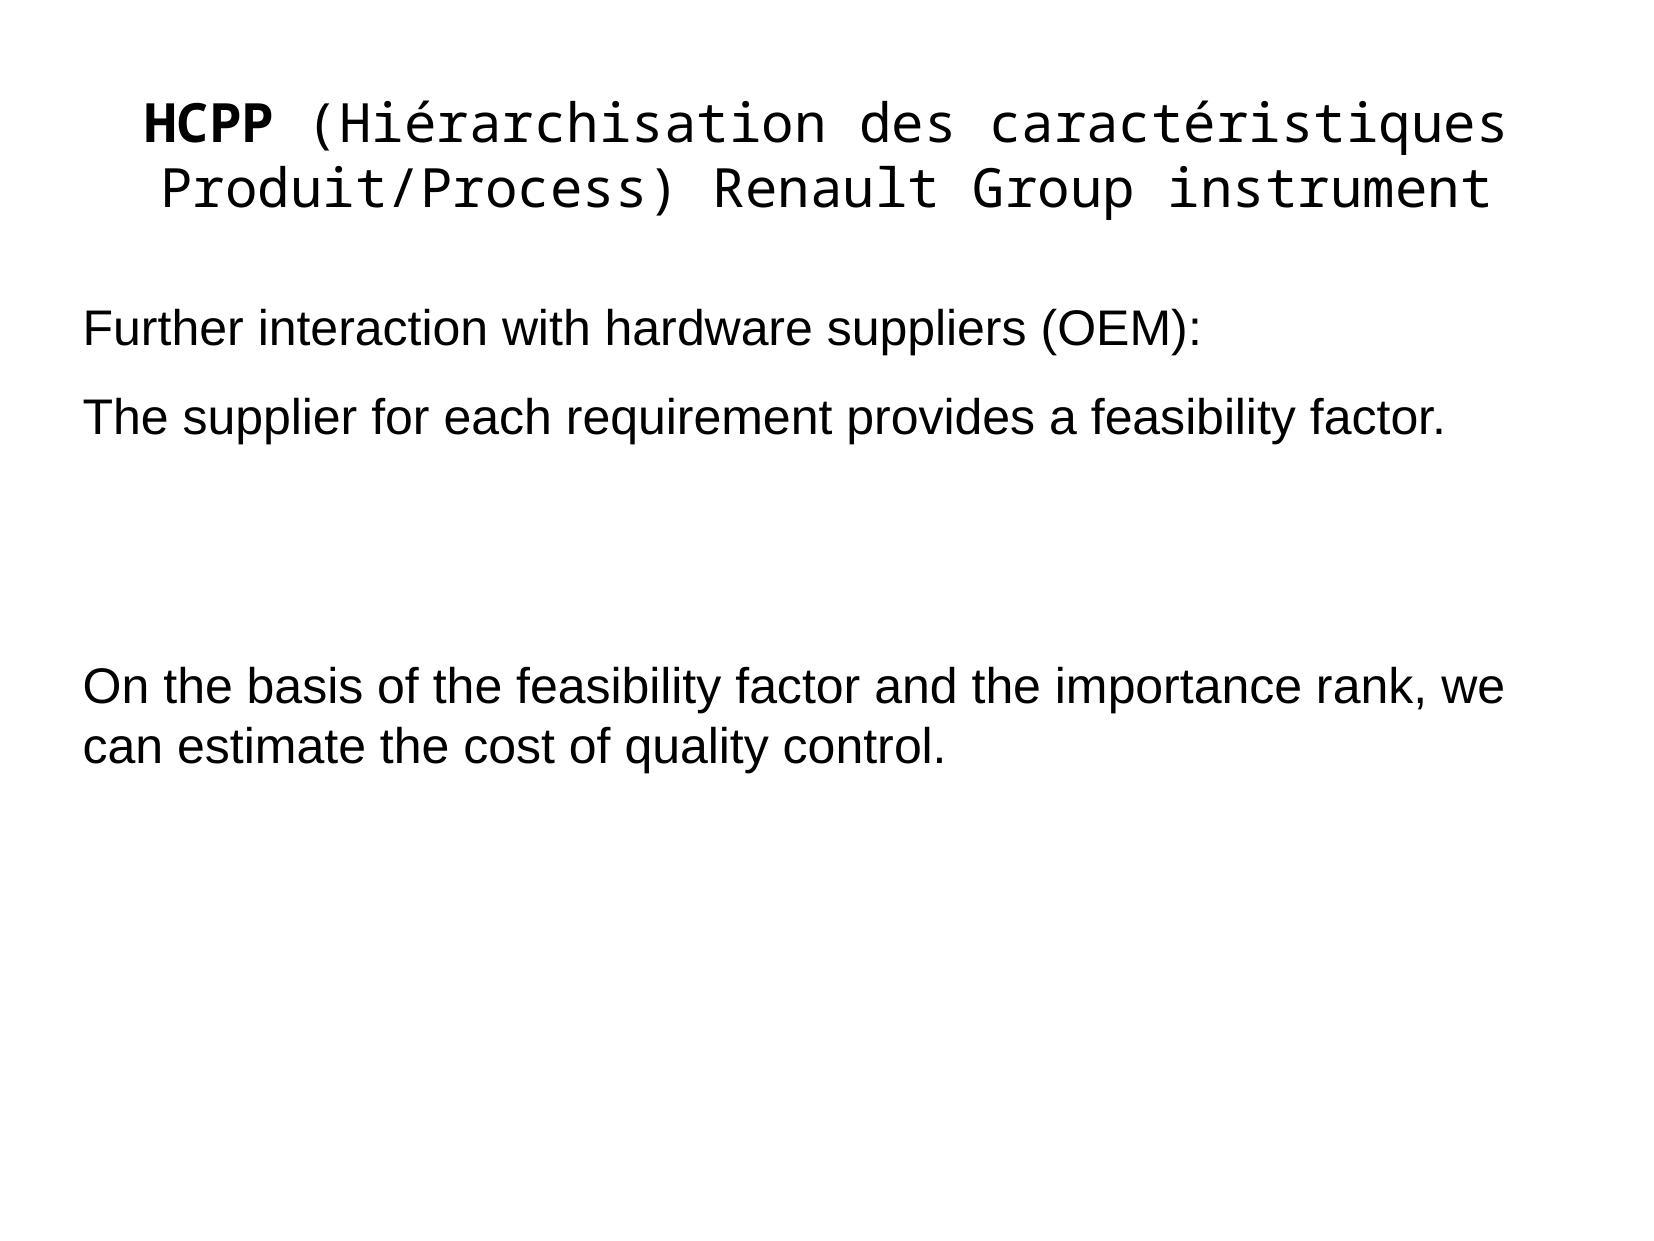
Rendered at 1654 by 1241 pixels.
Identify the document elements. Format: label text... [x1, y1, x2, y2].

title HCPP (Hiérarchisation des caractéristiques Produit/Process) Renault Group instrument [82, 49, 1571, 257]
list Further interaction with hardware suppliers (OEM): The supplier for each requirement provides a feasibility factor. On the basis of the feasibility factor and the importance rank, we can estimate the cost of quality control. [82, 295, 1571, 1134]
